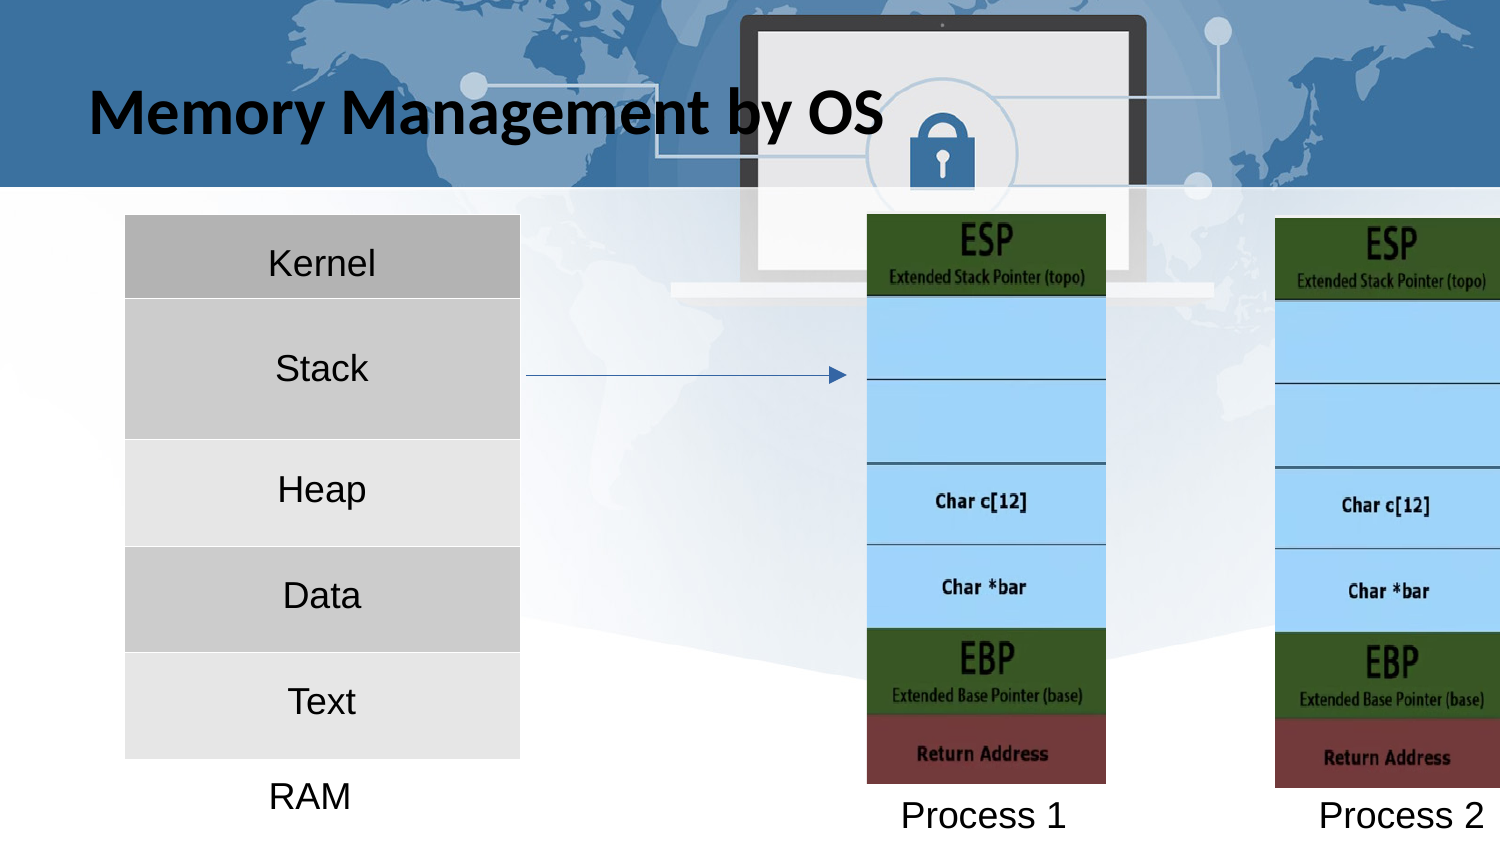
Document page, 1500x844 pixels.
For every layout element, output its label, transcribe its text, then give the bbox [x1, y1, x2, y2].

picture [0, 0, 1500, 844]
text_box Process 2 [1303, 786, 1500, 844]
table_cell Heap [125, 440, 520, 546]
table_cell Stack [125, 299, 520, 439]
table_header Kernel [125, 215, 520, 298]
table_cell Text [125, 653, 520, 759]
text_box Process 1 [885, 787, 1088, 844]
title Memory Management by OS [73, 71, 1051, 165]
table_cell Data [125, 547, 520, 652]
text_box RAM [253, 768, 451, 826]
